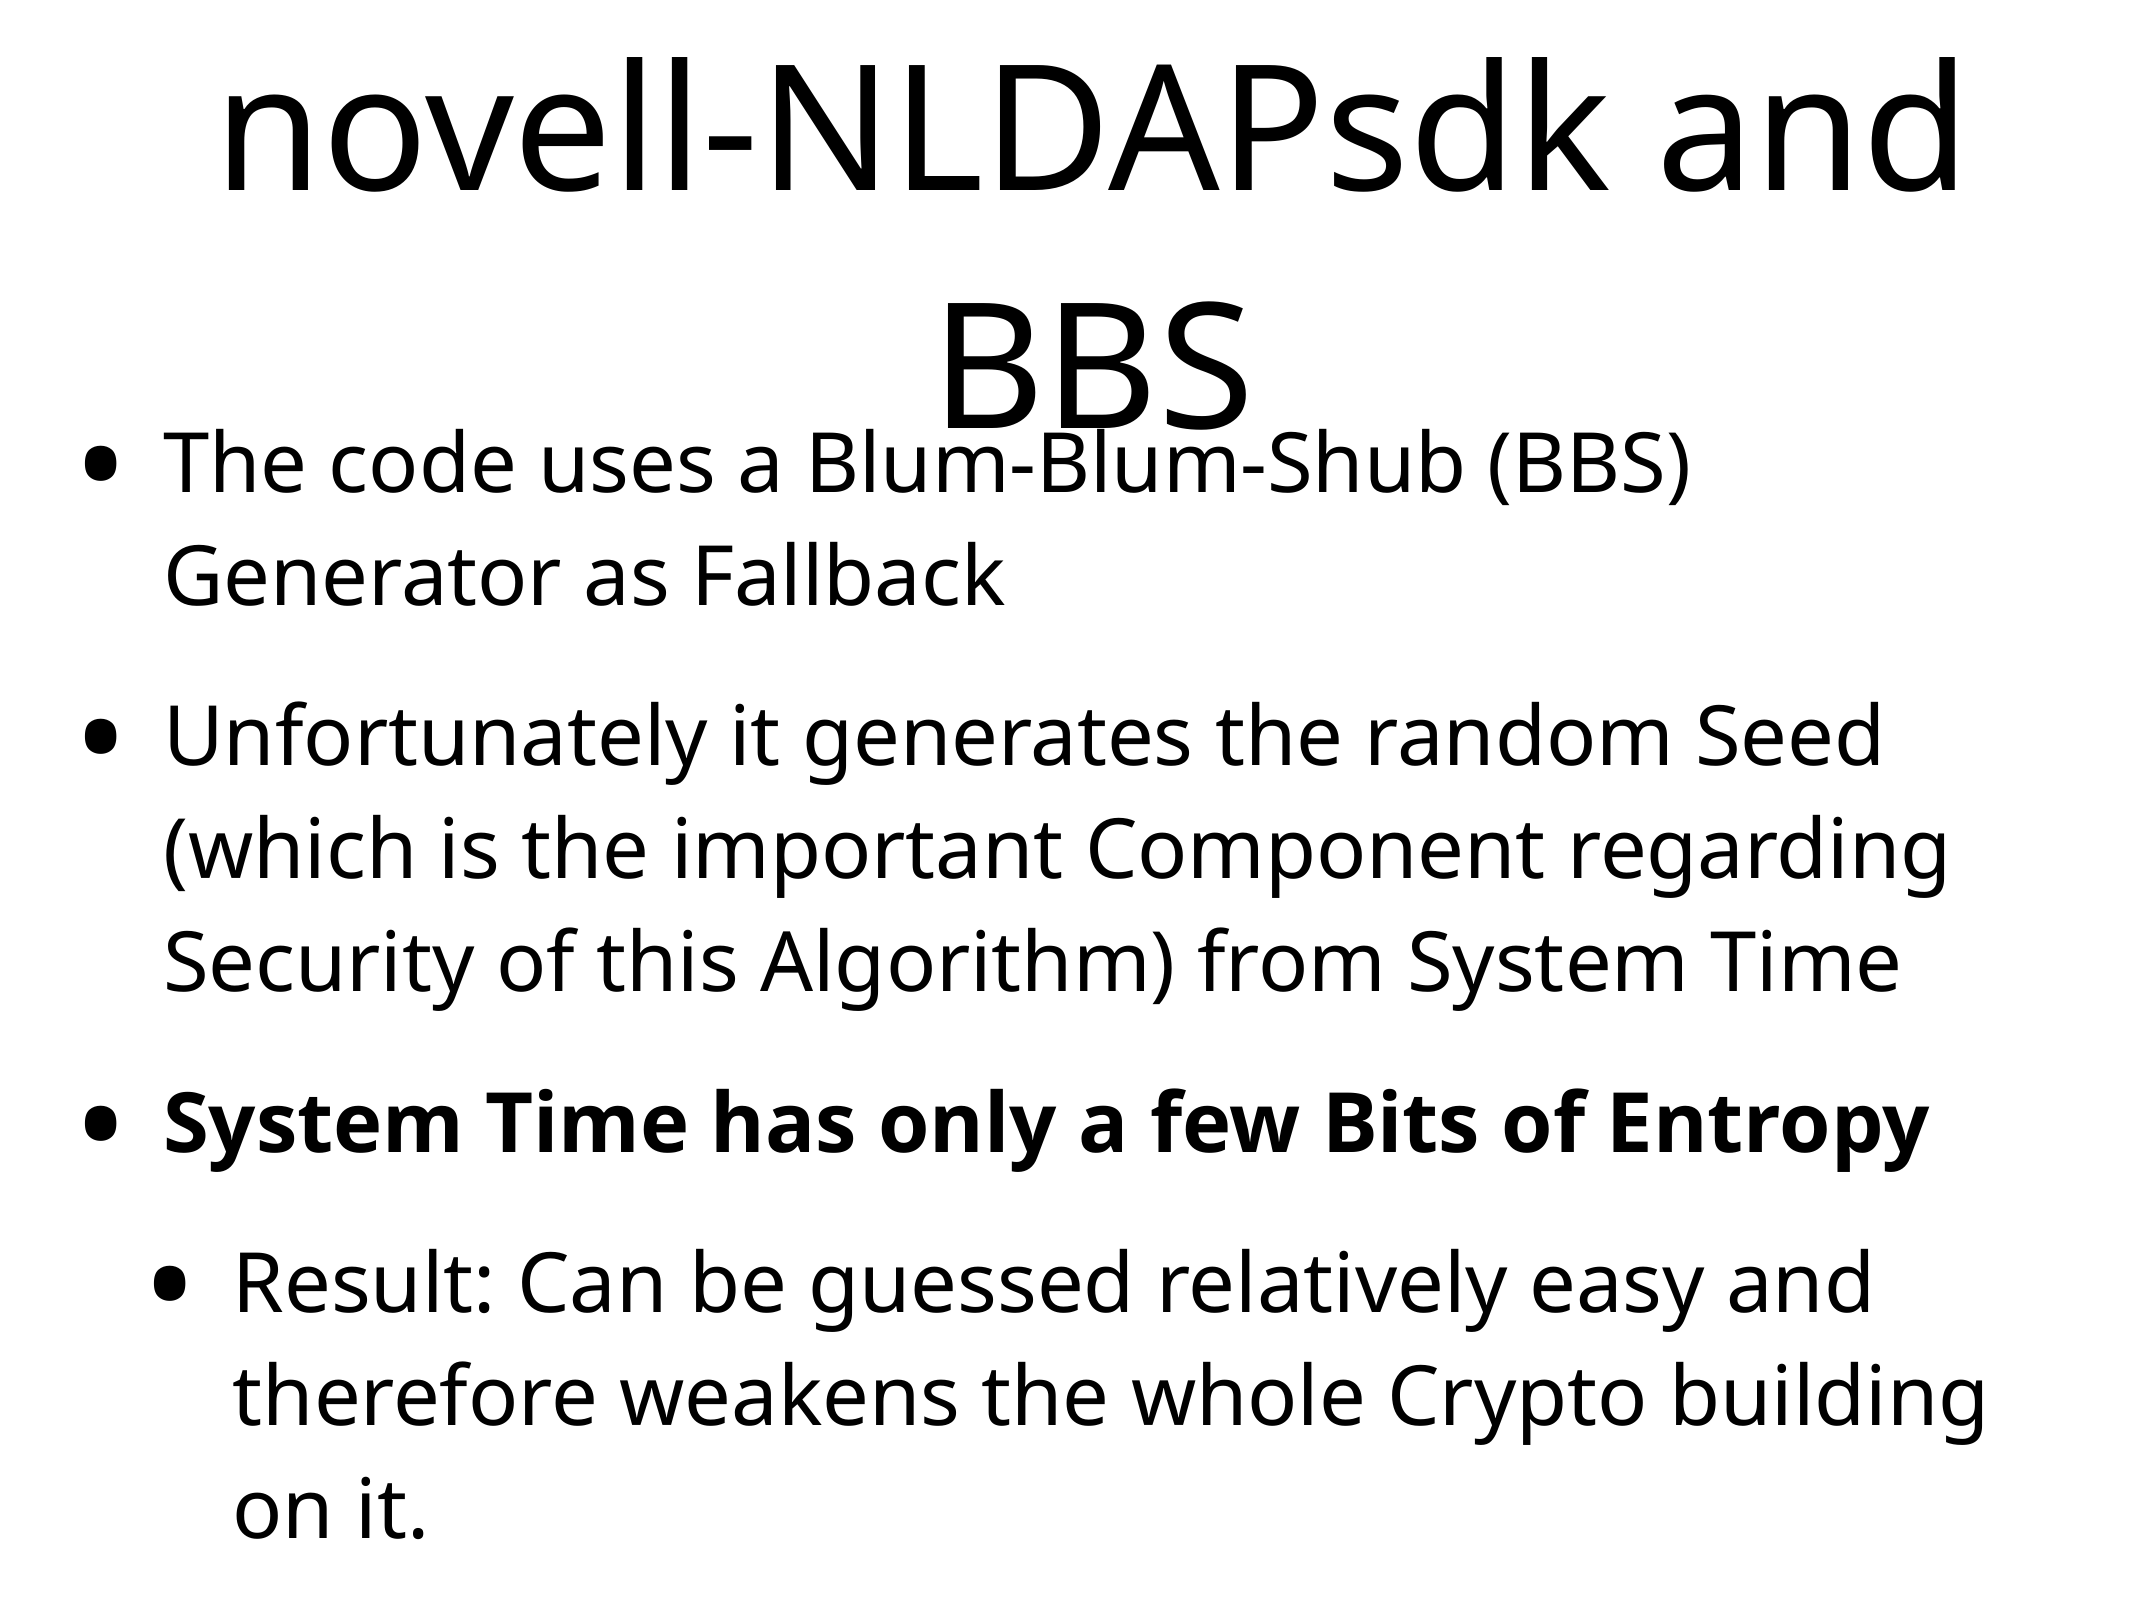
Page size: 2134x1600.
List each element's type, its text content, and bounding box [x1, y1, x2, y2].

title novell-NLDAPsdk and BBS [47, 31, 2134, 452]
list The code uses a Blum-Blum-Shub (BBS) Generator as Fallback Unfortunately it generates the random Seed (which is the important Component regarding Security of this Algorithm) from System Time System Time has only a few Bits of Entropy Result: Can be guessed relatively easy and therefore weakens the whole Crypto building on it. [16, 393, 2115, 1573]
